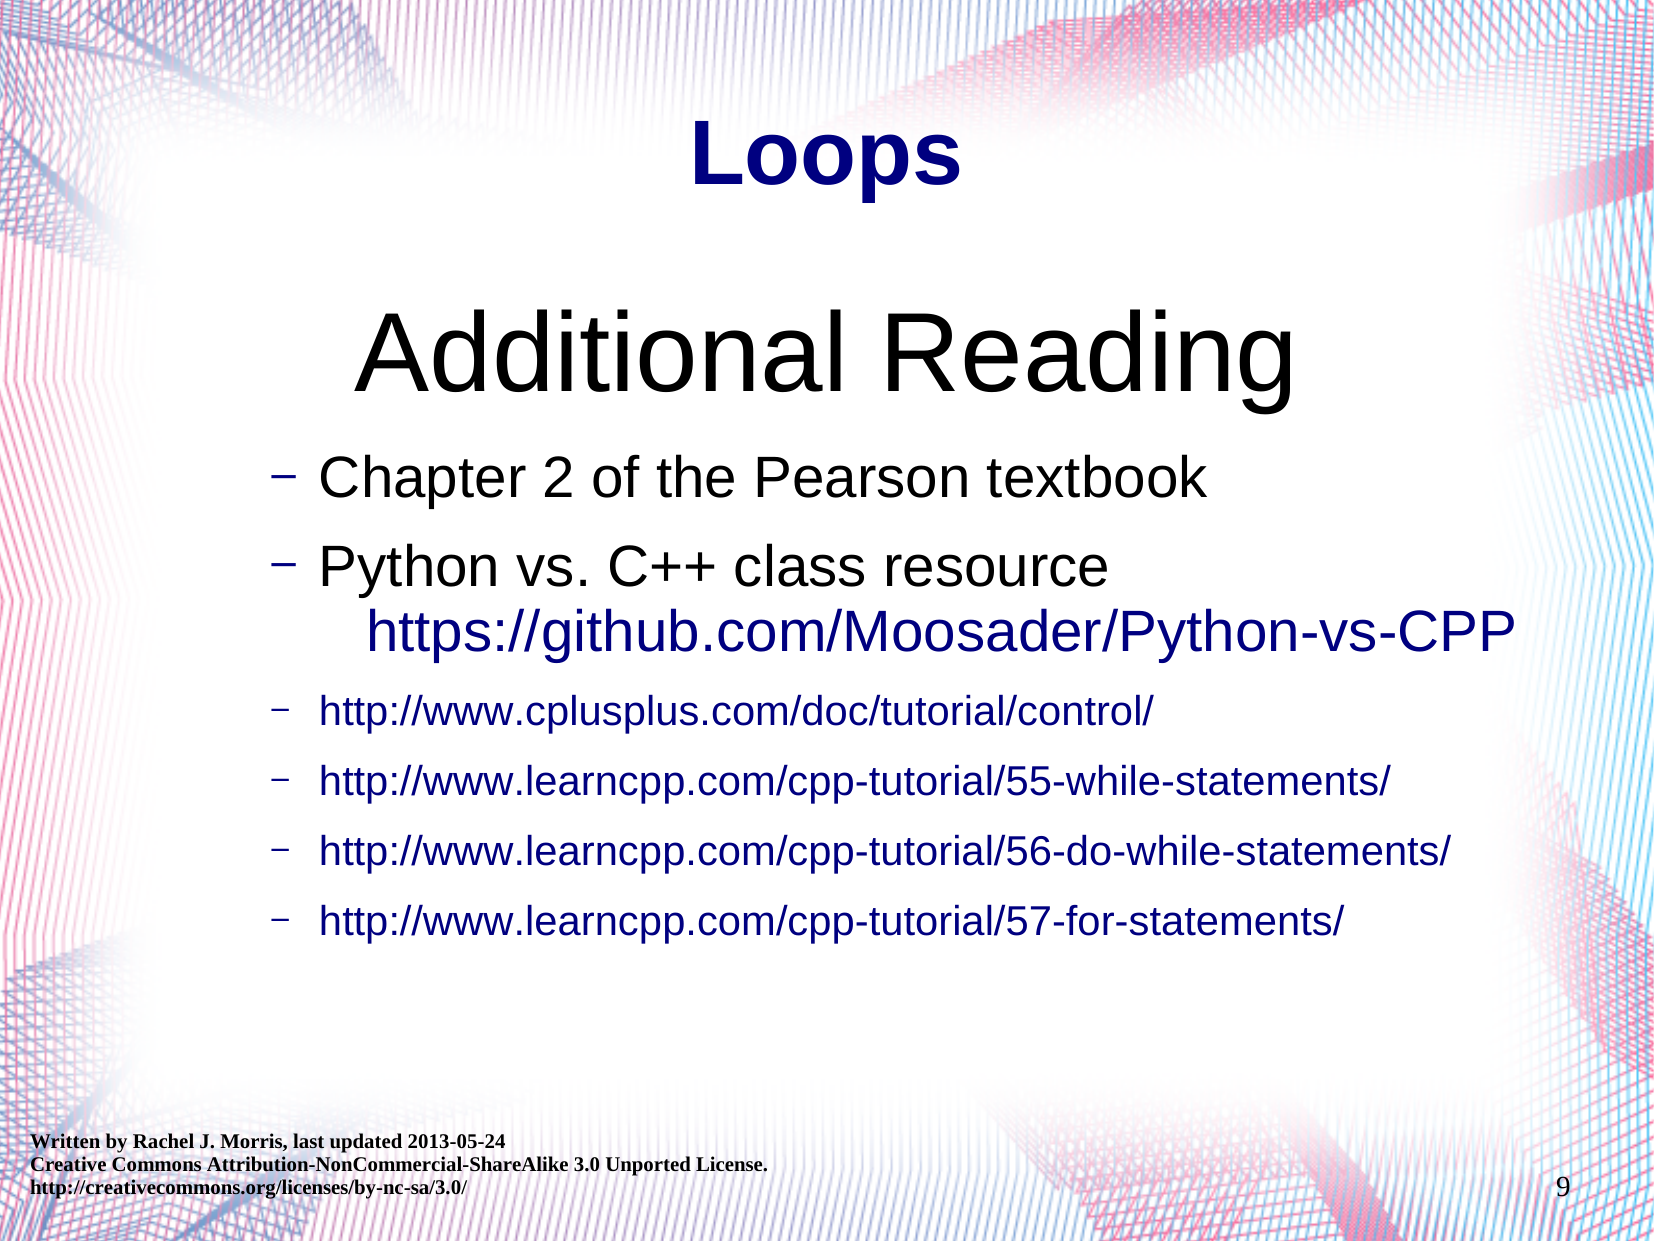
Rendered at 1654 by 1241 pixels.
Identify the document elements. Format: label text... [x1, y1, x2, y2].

title Loops [82, 49, 1571, 257]
list Additional Reading Chapter 2 of the Pearson textbook Python vs. C++ class resource https://github.com/Moosader/Python-vs-CPP http://www.cplusplus.com/doc/tutorial/control/ http://www.learncpp.com/cpp-tutorial/55-while-statements/ http://www.learncpp.com/cpp-tutorial/56-do-while-statements/ http://www.learncpp.com/cpp-tutorial/57-for-statements/ [82, 290, 1571, 1010]
picture [0, 0, 1654, 1241]
